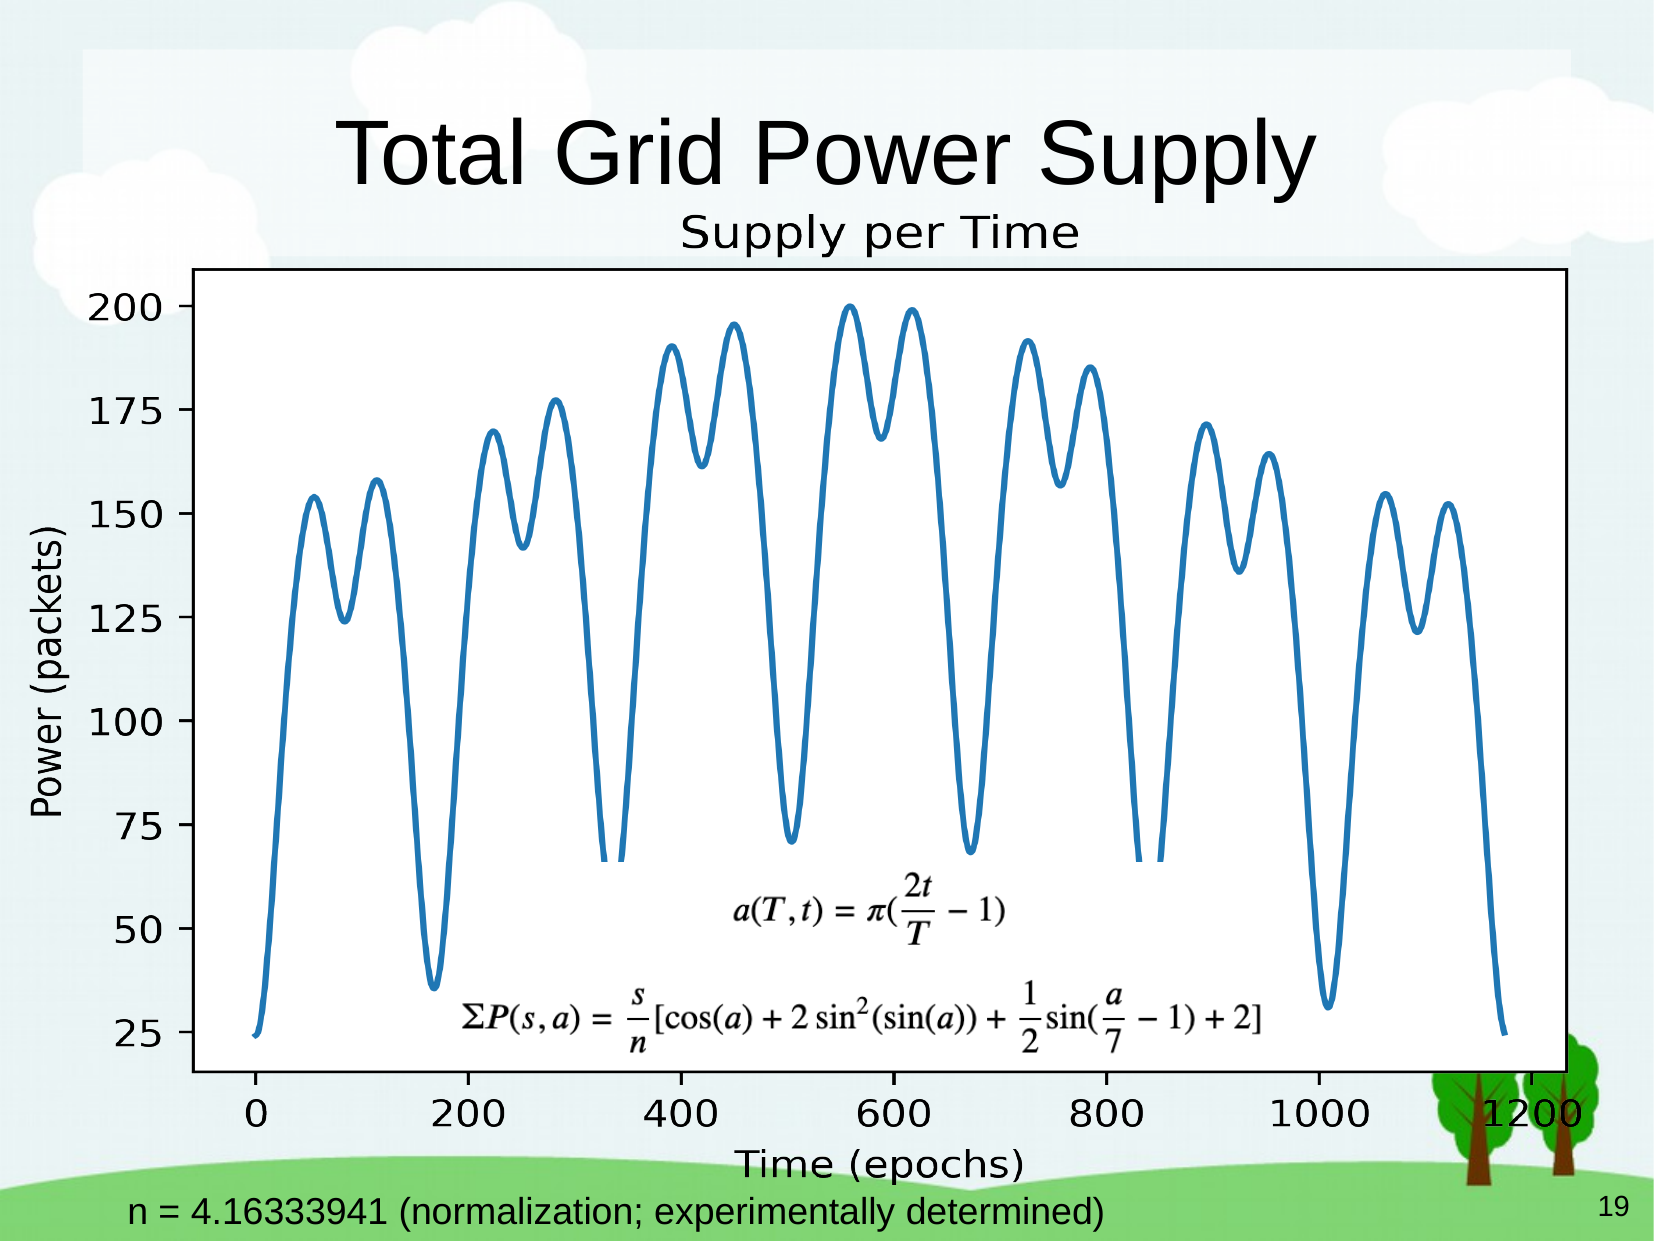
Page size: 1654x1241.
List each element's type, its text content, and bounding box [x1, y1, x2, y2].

picture [0, 0, 1654, 1241]
title Total Grid Power Supply [82, 49, 1571, 187]
text_box n = 4.16333941 (normalization; experimentally determined) [112, 1183, 1313, 1241]
